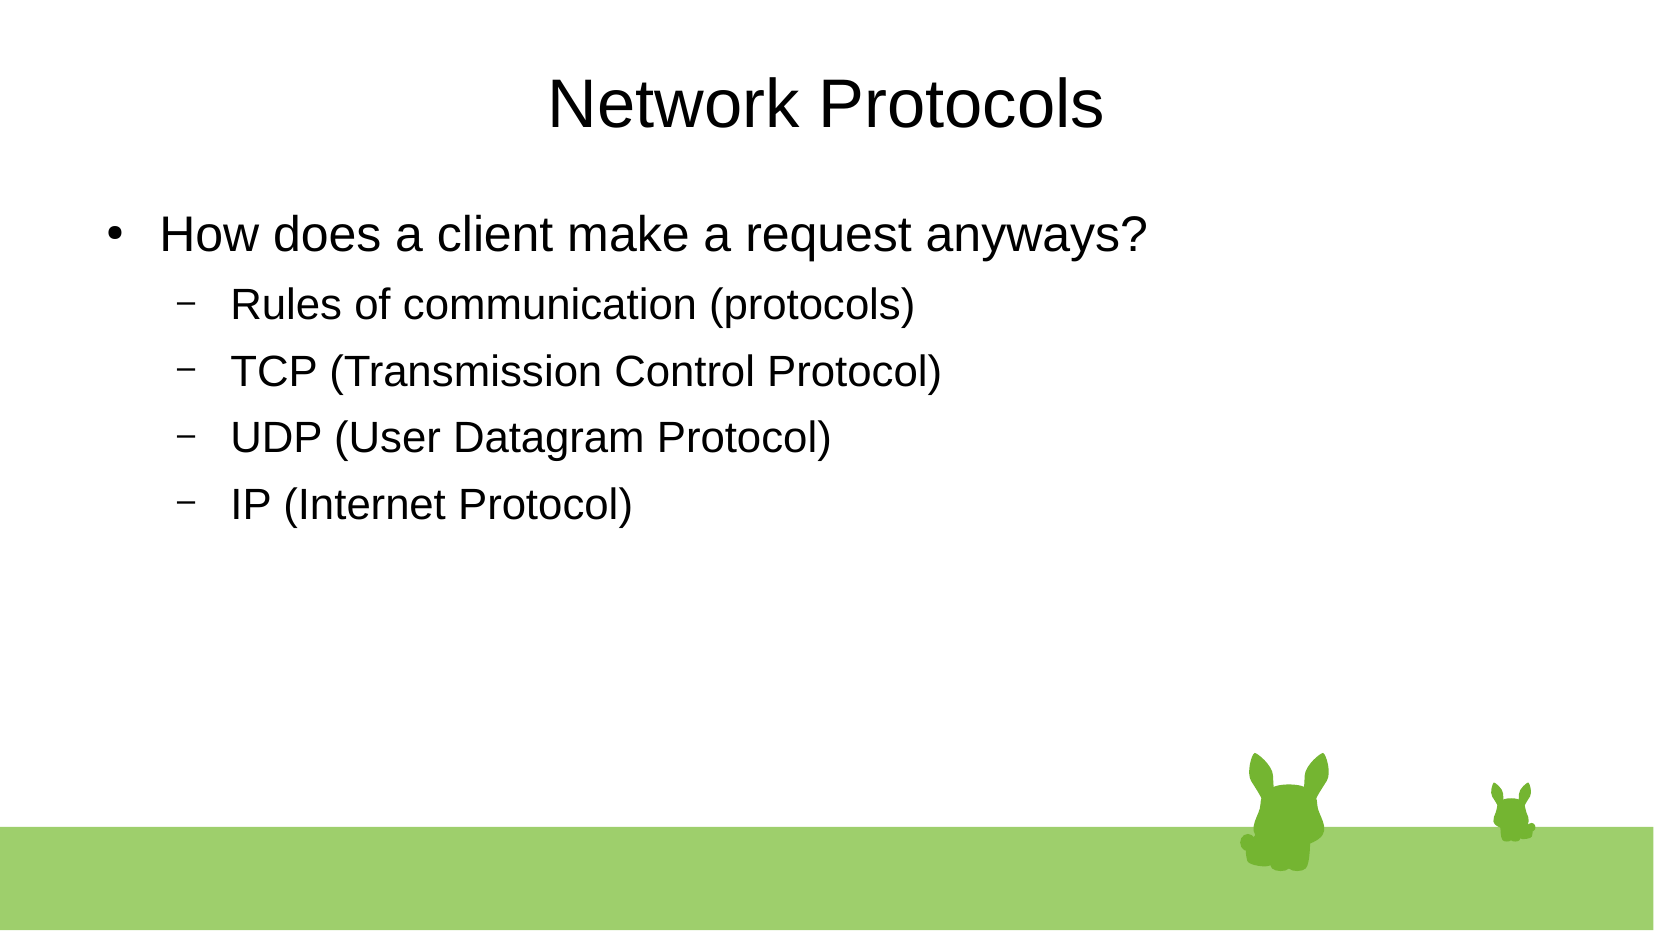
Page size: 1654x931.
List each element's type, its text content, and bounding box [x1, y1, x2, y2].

title Network Protocols [88, 29, 1565, 178]
list How does a client make a request anyways? Rules of communication (protocols) TCP (Transmission Control Protocol) UDP (User Datagram Protocol) IP (Internet Protocol) [88, 206, 1565, 739]
